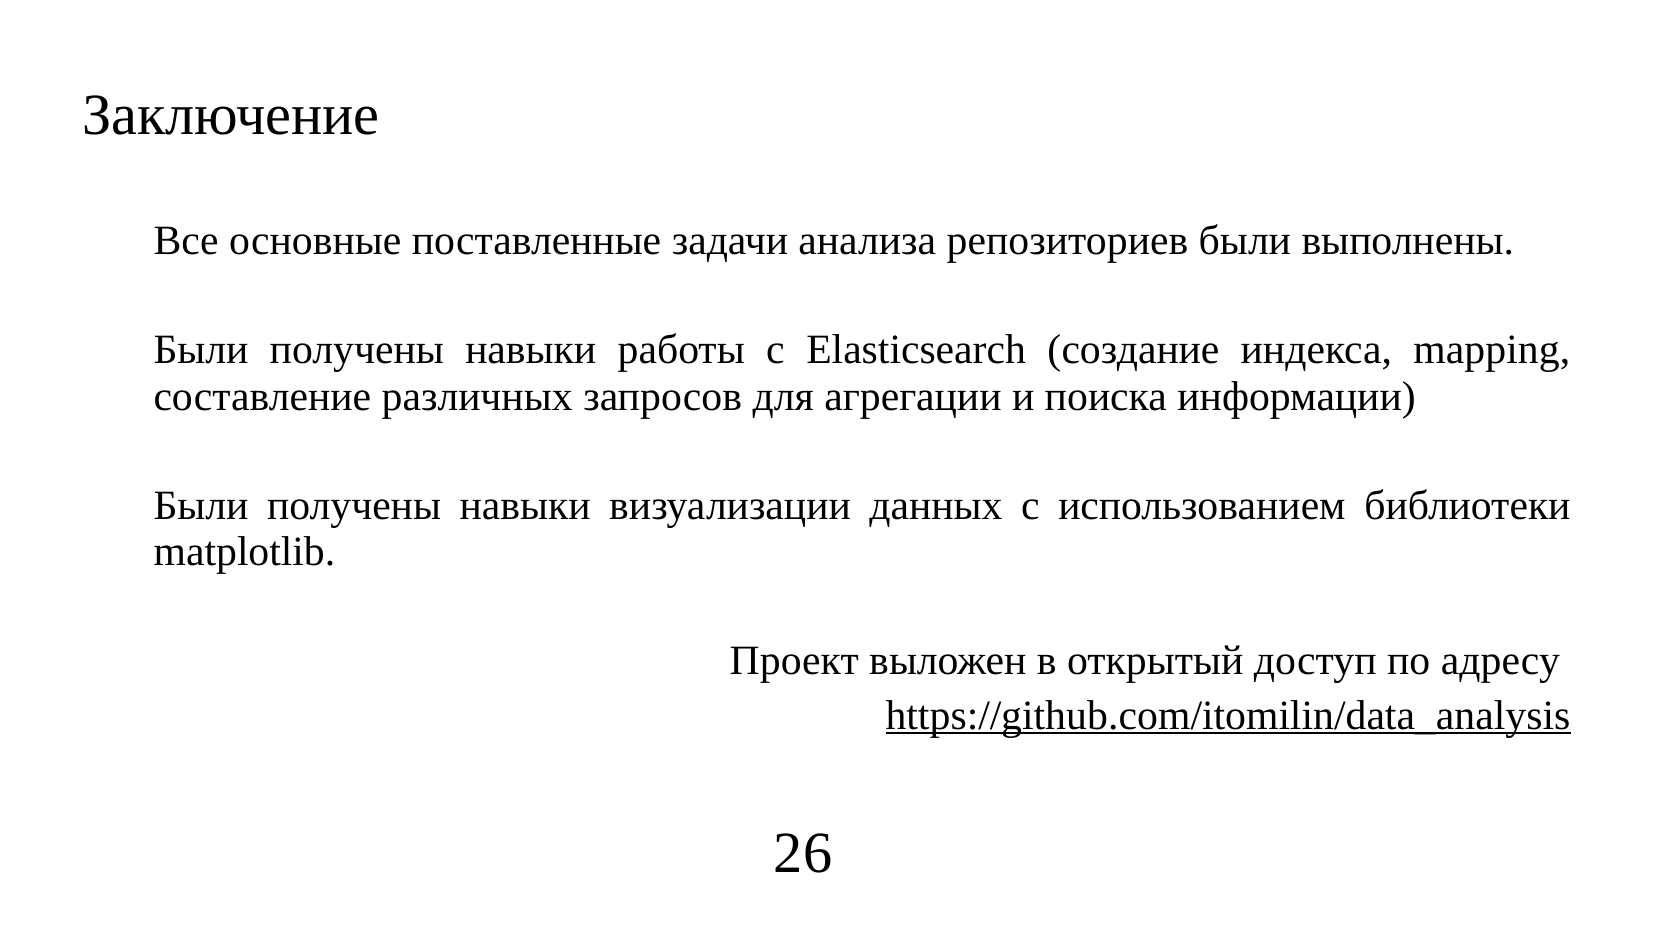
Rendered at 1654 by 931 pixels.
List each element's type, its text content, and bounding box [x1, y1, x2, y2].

list Все основные поставленные задачи анализа репозиториев были выполнены. Были получены навыки работы с Elasticsearch (создание индекса, mapping, составление различных запросов для агрегации и поиска информации) Были получены навыки визуализации данных с использованием библиотеки matplotlib. Проект выложен в открытый доступ по адресу https://github.com/itomilin/data_analysis [82, 217, 1571, 758]
title <number> [59, 774, 1548, 931]
title Заключение [82, 37, 1571, 193]
